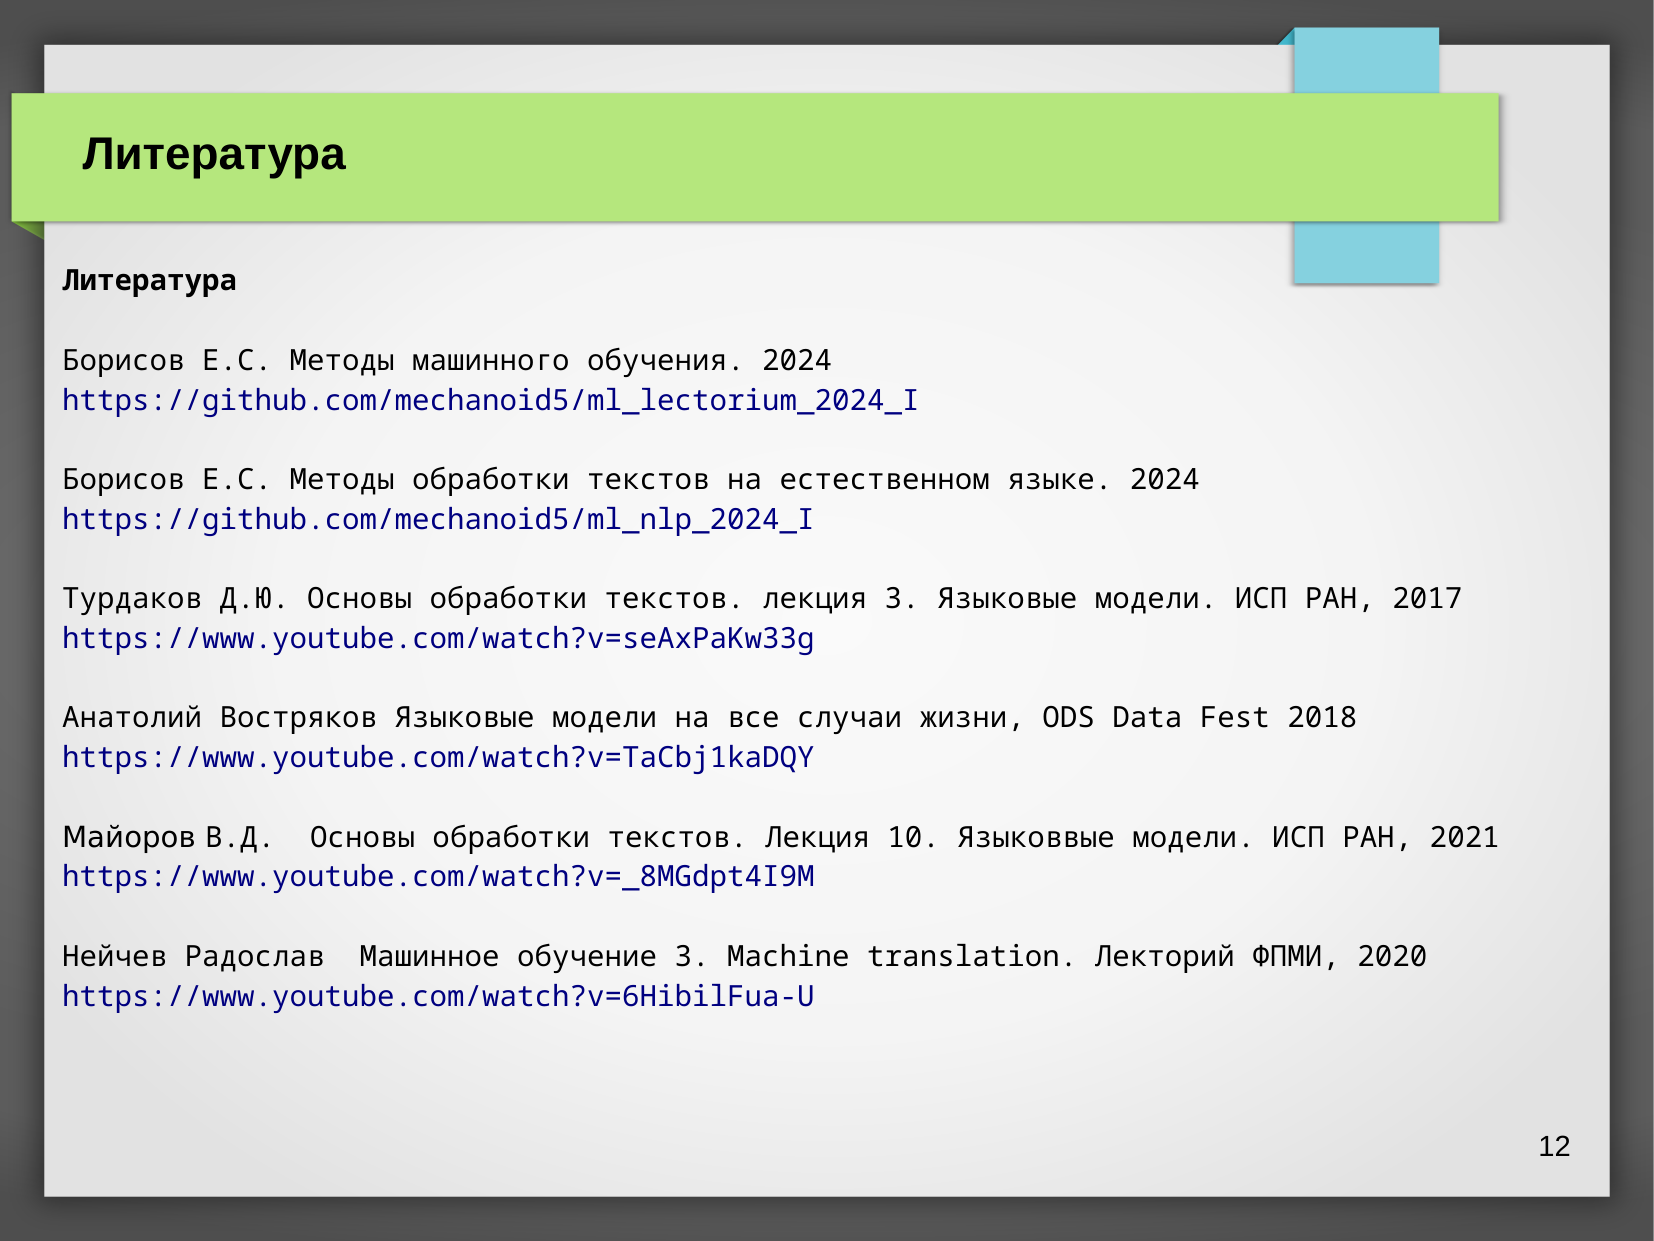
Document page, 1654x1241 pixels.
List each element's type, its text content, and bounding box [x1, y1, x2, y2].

title Литература [82, 121, 1489, 187]
text_box Литература Борисов Е.С. Методы машинного обучения. 2024 https://github.com/mechanoid5/ml_lectorium_2024_I Борисов Е.С. Методы обработки текстов на естественном языке. 2024 https://github.com/mechanoid5/ml_nlp_2024_I Турдаков Д.Ю. Основы обработки текстов. лекция 3. Языковые модели. ИСП РАН, 2017 https://www.youtube.com/watch?v=seAxPaKw33g Анатолий Востряков Языковые модели на все случаи жизни, ODS Data Fest 2018 https://www.youtube.com/watch?v=TaCbj1kaDQY Майоров В.Д. Основы обработки текстов. Лекция 10. Языковвые модели. ИСП РАН, 2021 https://www.youtube.com/watch?v=_8MGdpt4I9M Нейчев Радослав Машинное обучение 3. Machine translation. Лекторий ФПМИ, 2020 https://www.youtube.com/watch?v=6HibilFua-U [47, 252, 1595, 1158]
picture [0, 0, 1654, 1241]
